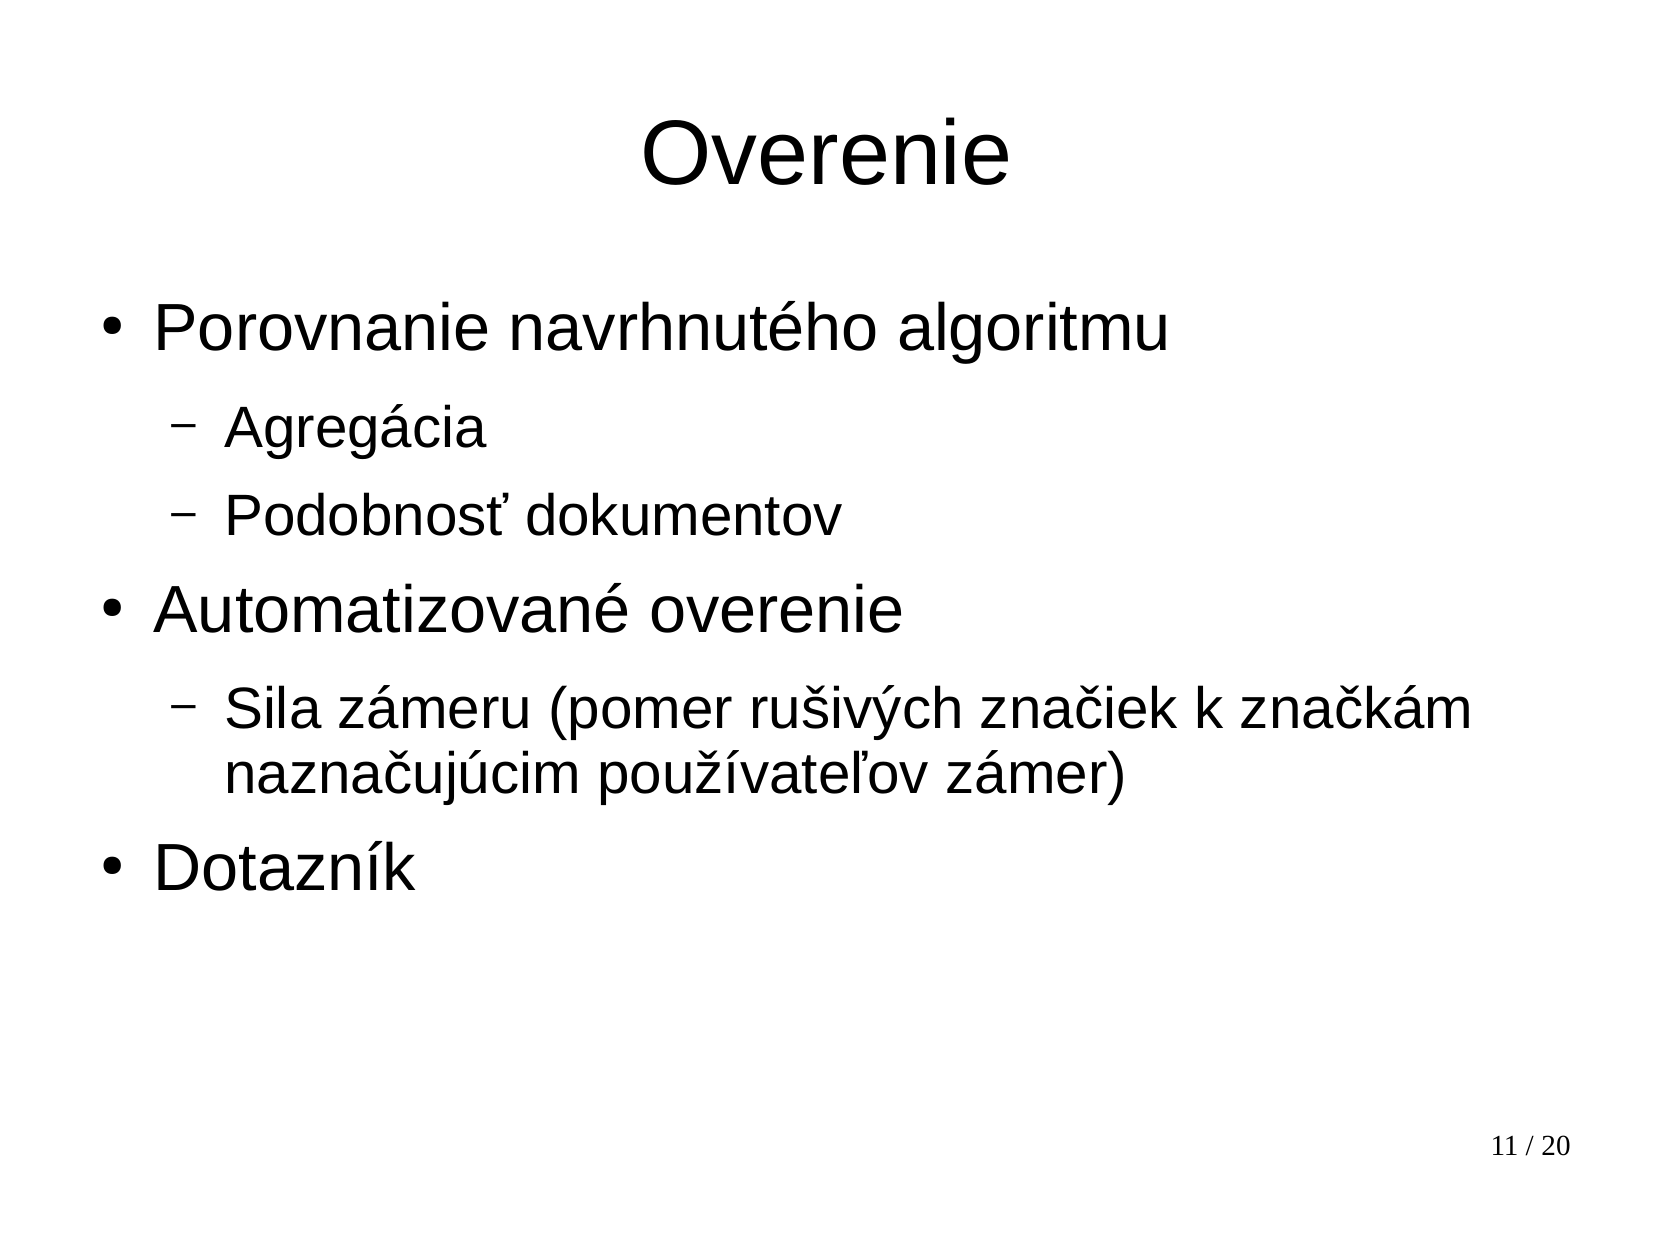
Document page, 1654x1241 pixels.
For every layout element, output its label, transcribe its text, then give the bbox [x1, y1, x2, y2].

title Overenie [82, 49, 1571, 257]
list Porovnanie navrhnutého algoritmu Agregácia Podobnosť dokumentov Automatizované overenie Sila zámeru (pomer rušivých značiek k značkám naznačujúcim používateľov zámer) Dotazník [82, 290, 1571, 1010]
